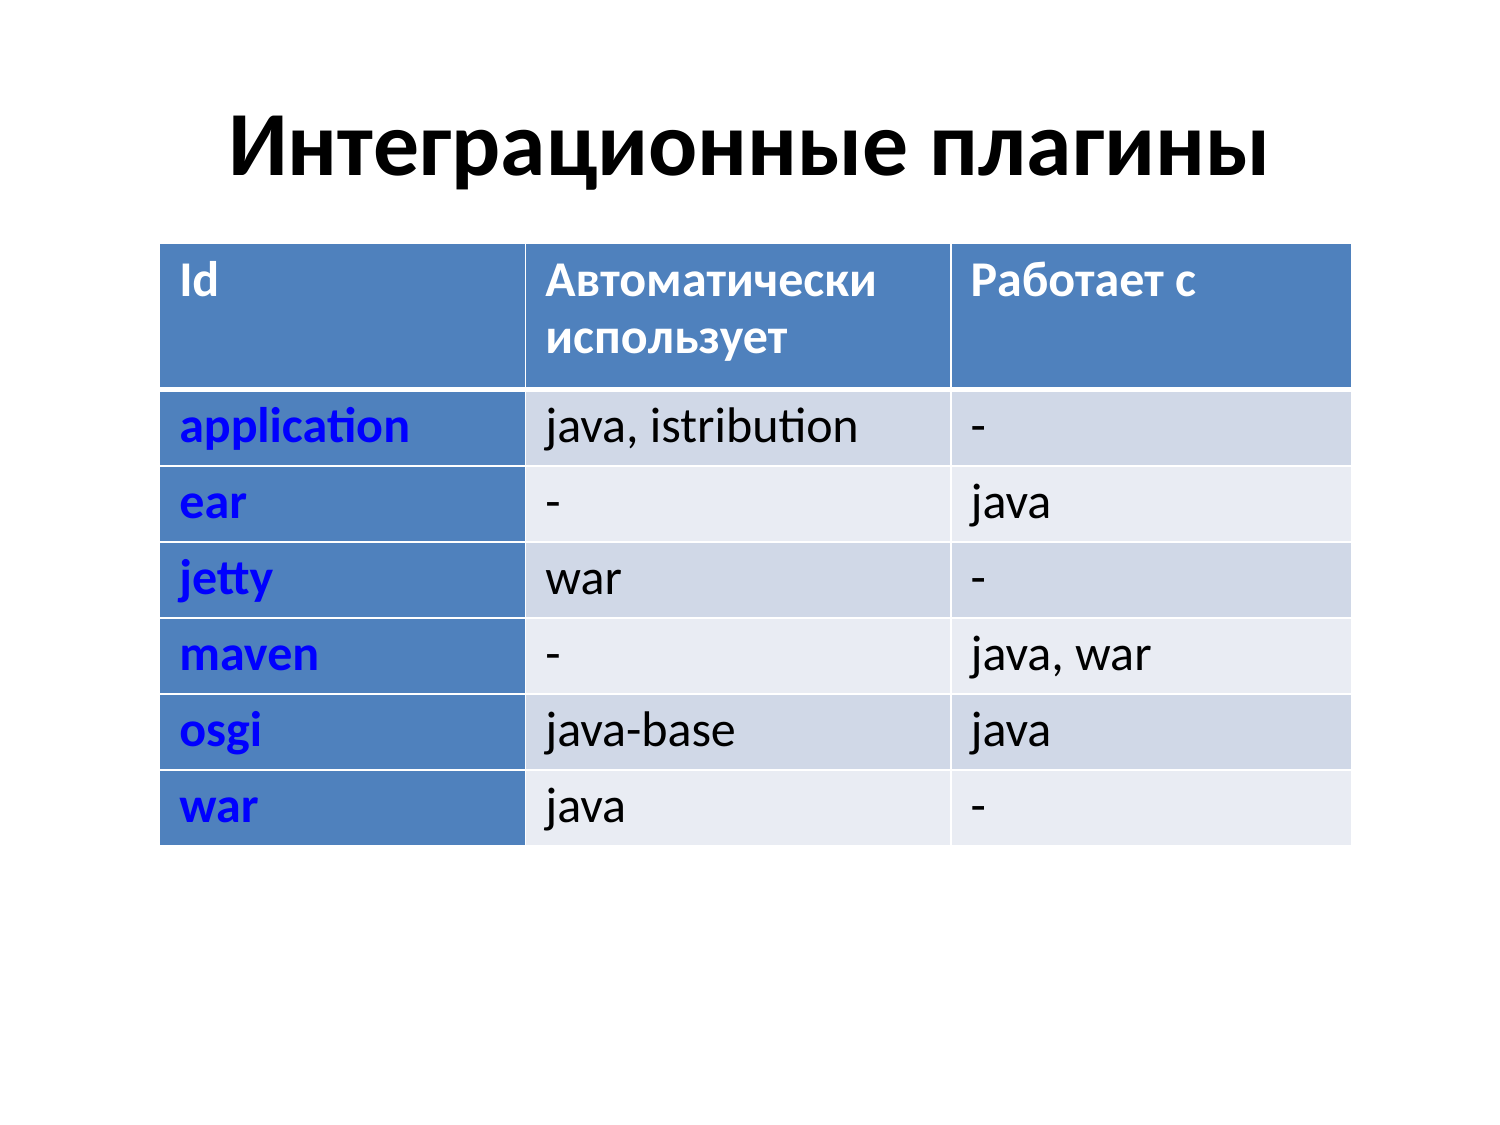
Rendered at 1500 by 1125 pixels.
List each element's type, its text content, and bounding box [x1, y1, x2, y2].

table_cell osgi [160, 695, 525, 769]
table_cell - [952, 543, 1351, 617]
table_cell - [952, 771, 1351, 845]
table_cell java [526, 771, 950, 845]
table_header Работает с [952, 244, 1351, 387]
title Интеграционные плагины [75, 45, 1425, 233]
table_cell - [526, 619, 950, 693]
table_cell application [160, 392, 525, 465]
table_cell java, war [952, 619, 1351, 693]
table_cell java-base [526, 695, 950, 769]
table_cell - [952, 392, 1351, 465]
table_cell - [526, 467, 950, 541]
table_cell java, istribution [526, 392, 950, 465]
table_cell war [160, 771, 525, 845]
table_header Автоматически использует [526, 244, 950, 387]
table_header Id [160, 244, 525, 387]
table_cell maven [160, 619, 525, 693]
table_cell ear [160, 467, 525, 541]
table_cell java [952, 695, 1351, 769]
table_cell java [952, 467, 1351, 541]
table_cell war [526, 543, 950, 617]
table_cell jetty [160, 543, 525, 617]
